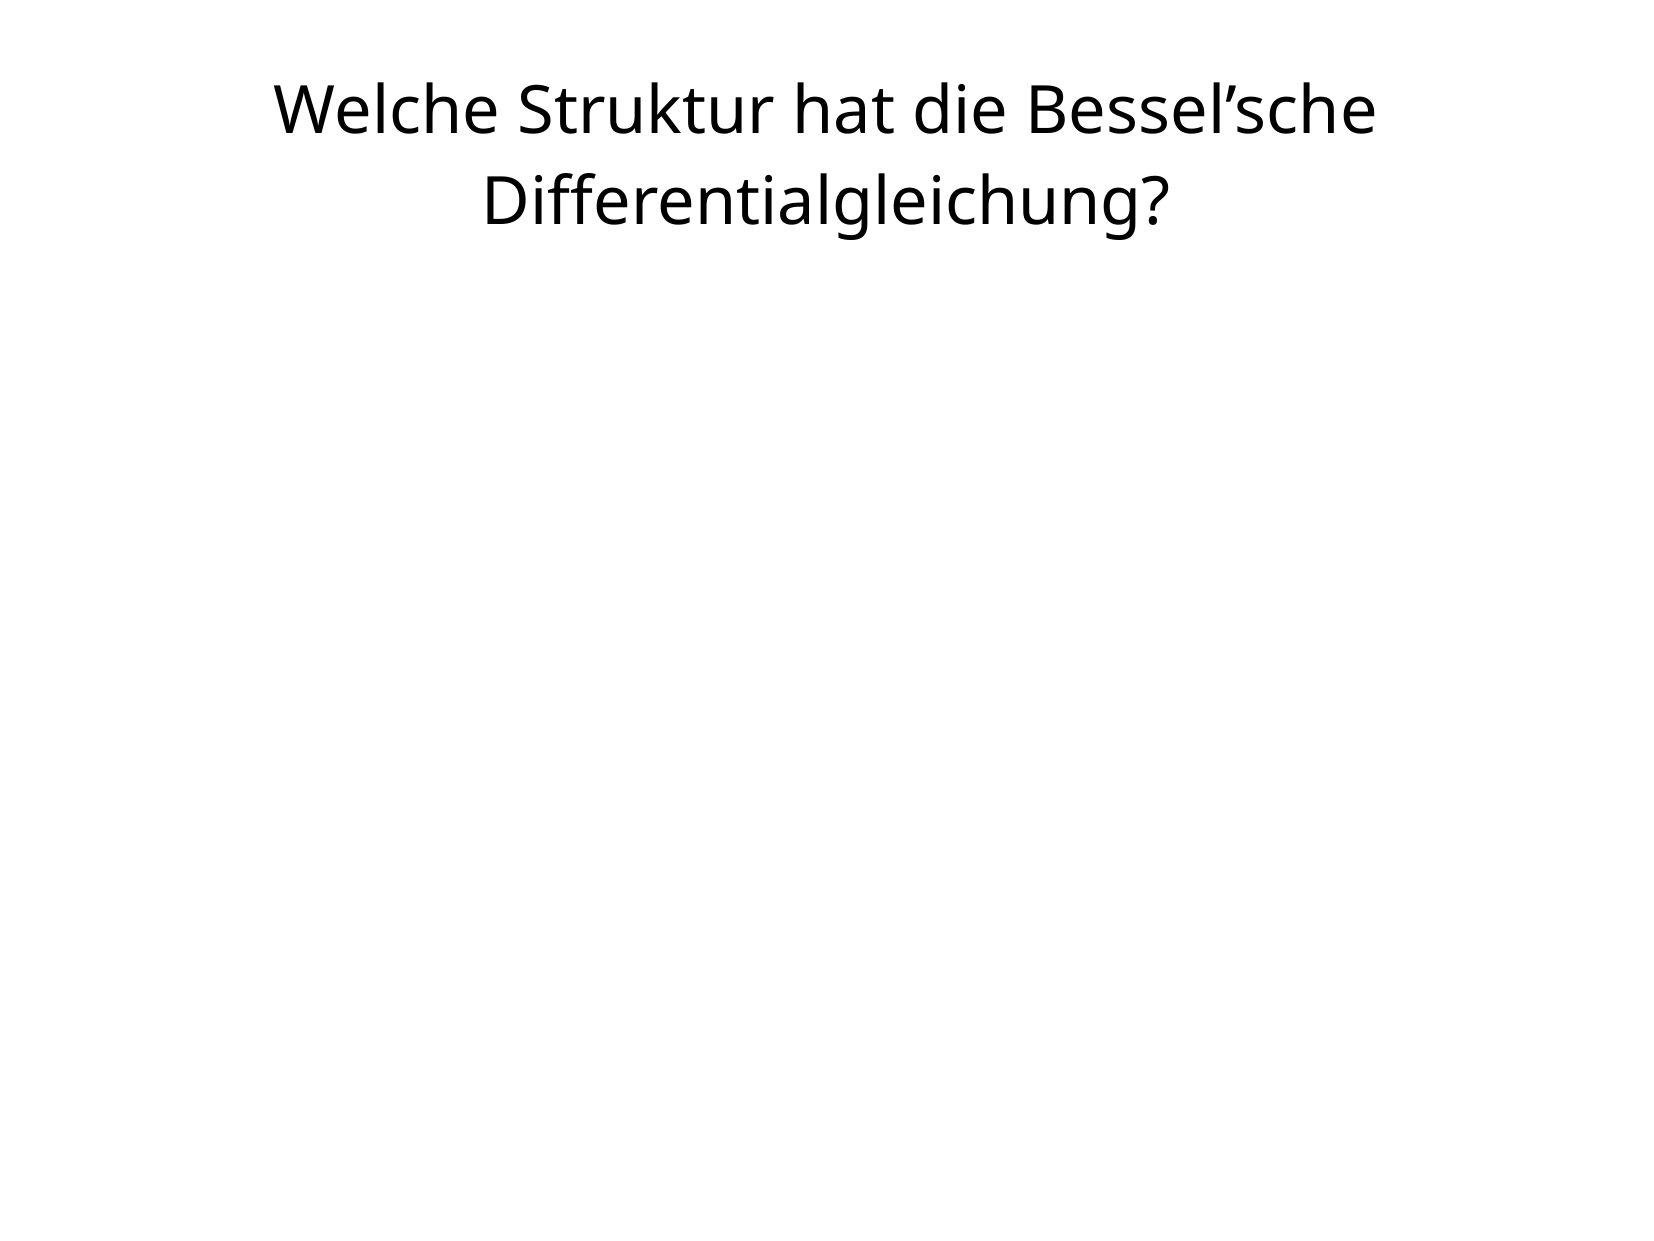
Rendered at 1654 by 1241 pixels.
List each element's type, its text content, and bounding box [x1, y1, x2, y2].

title Welche Struktur hat die Bessel’sche Differentialgleichung? [82, 49, 1571, 257]
